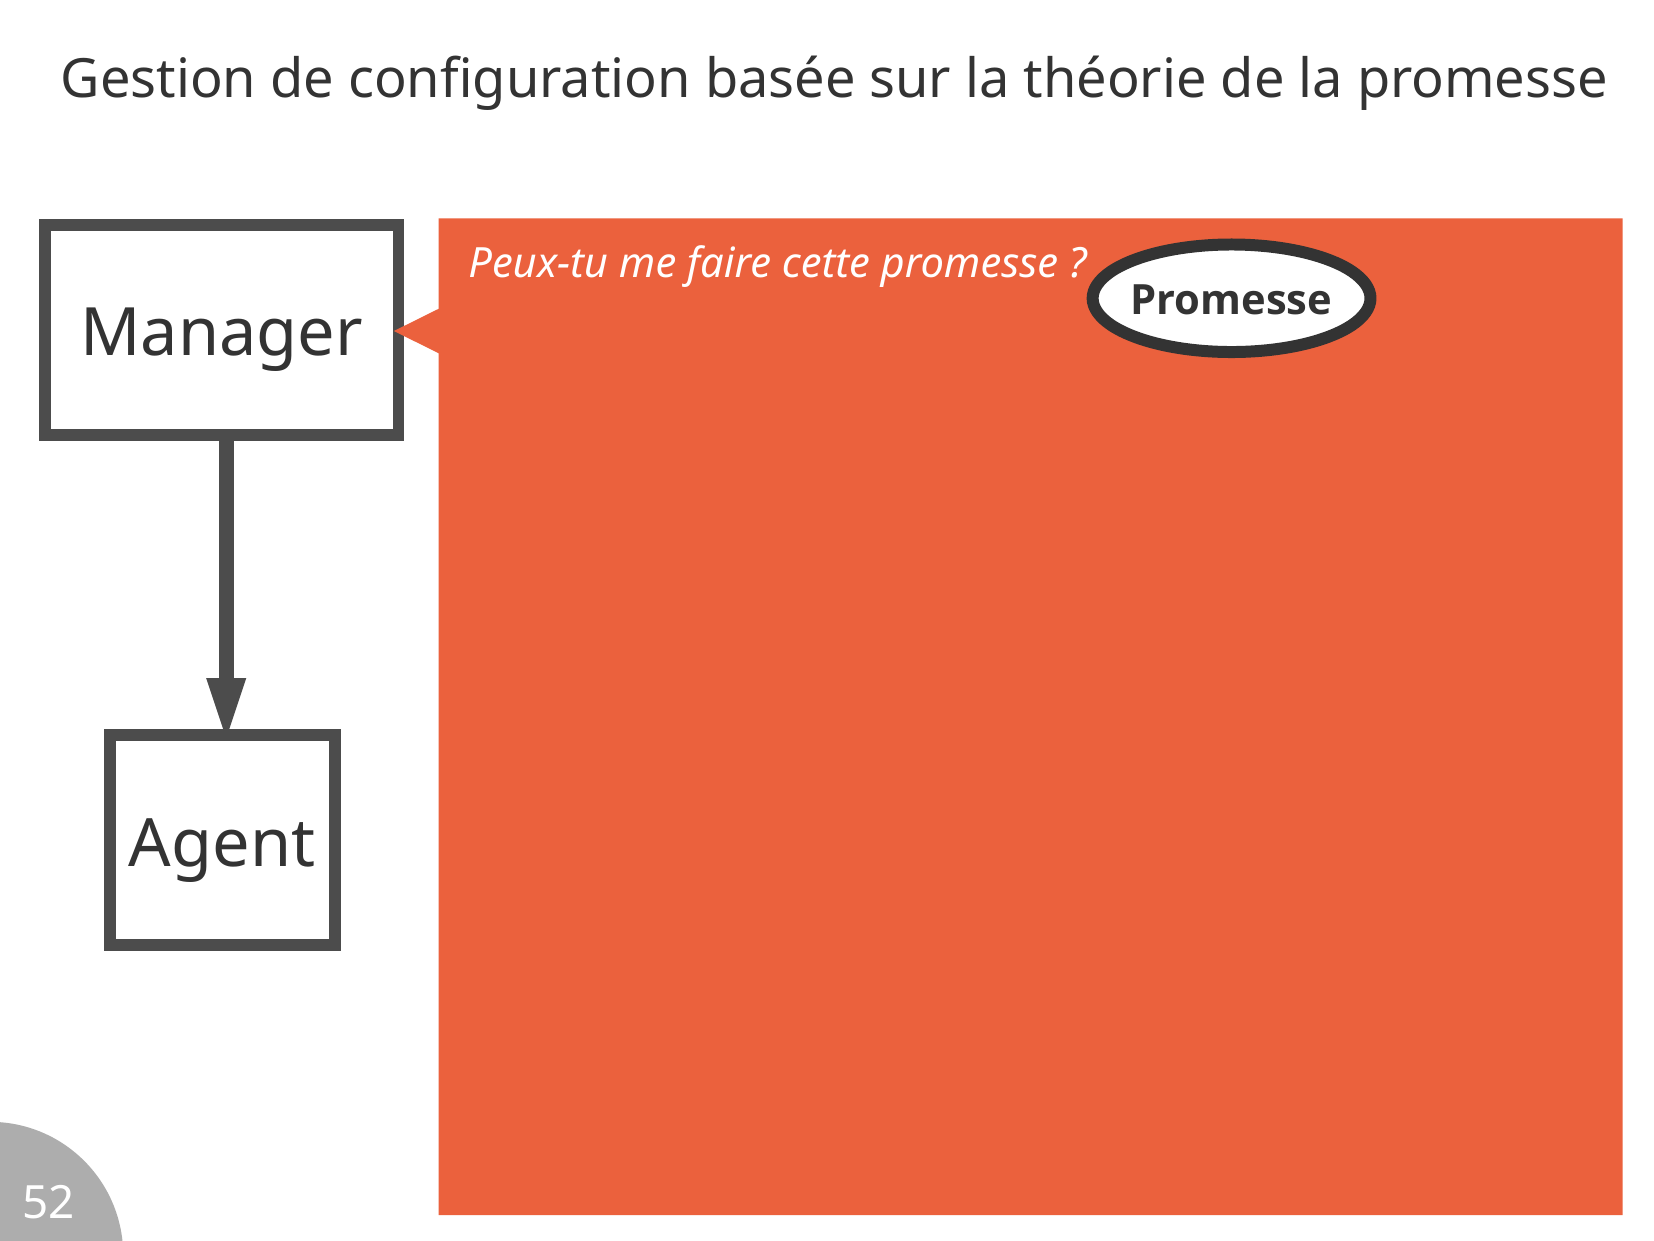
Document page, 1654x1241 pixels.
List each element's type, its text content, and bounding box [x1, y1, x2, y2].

text_box Manager [45, 224, 399, 436]
text_box [393, 309, 438, 353]
text_box Gestion de configuration basée sur la théorie de la promesse [50, 3, 1621, 151]
text_box Agent [109, 735, 335, 946]
text_box Peux-tu me faire cette promesse ? [438, 218, 1623, 1216]
text_box Promesse [1092, 244, 1371, 353]
